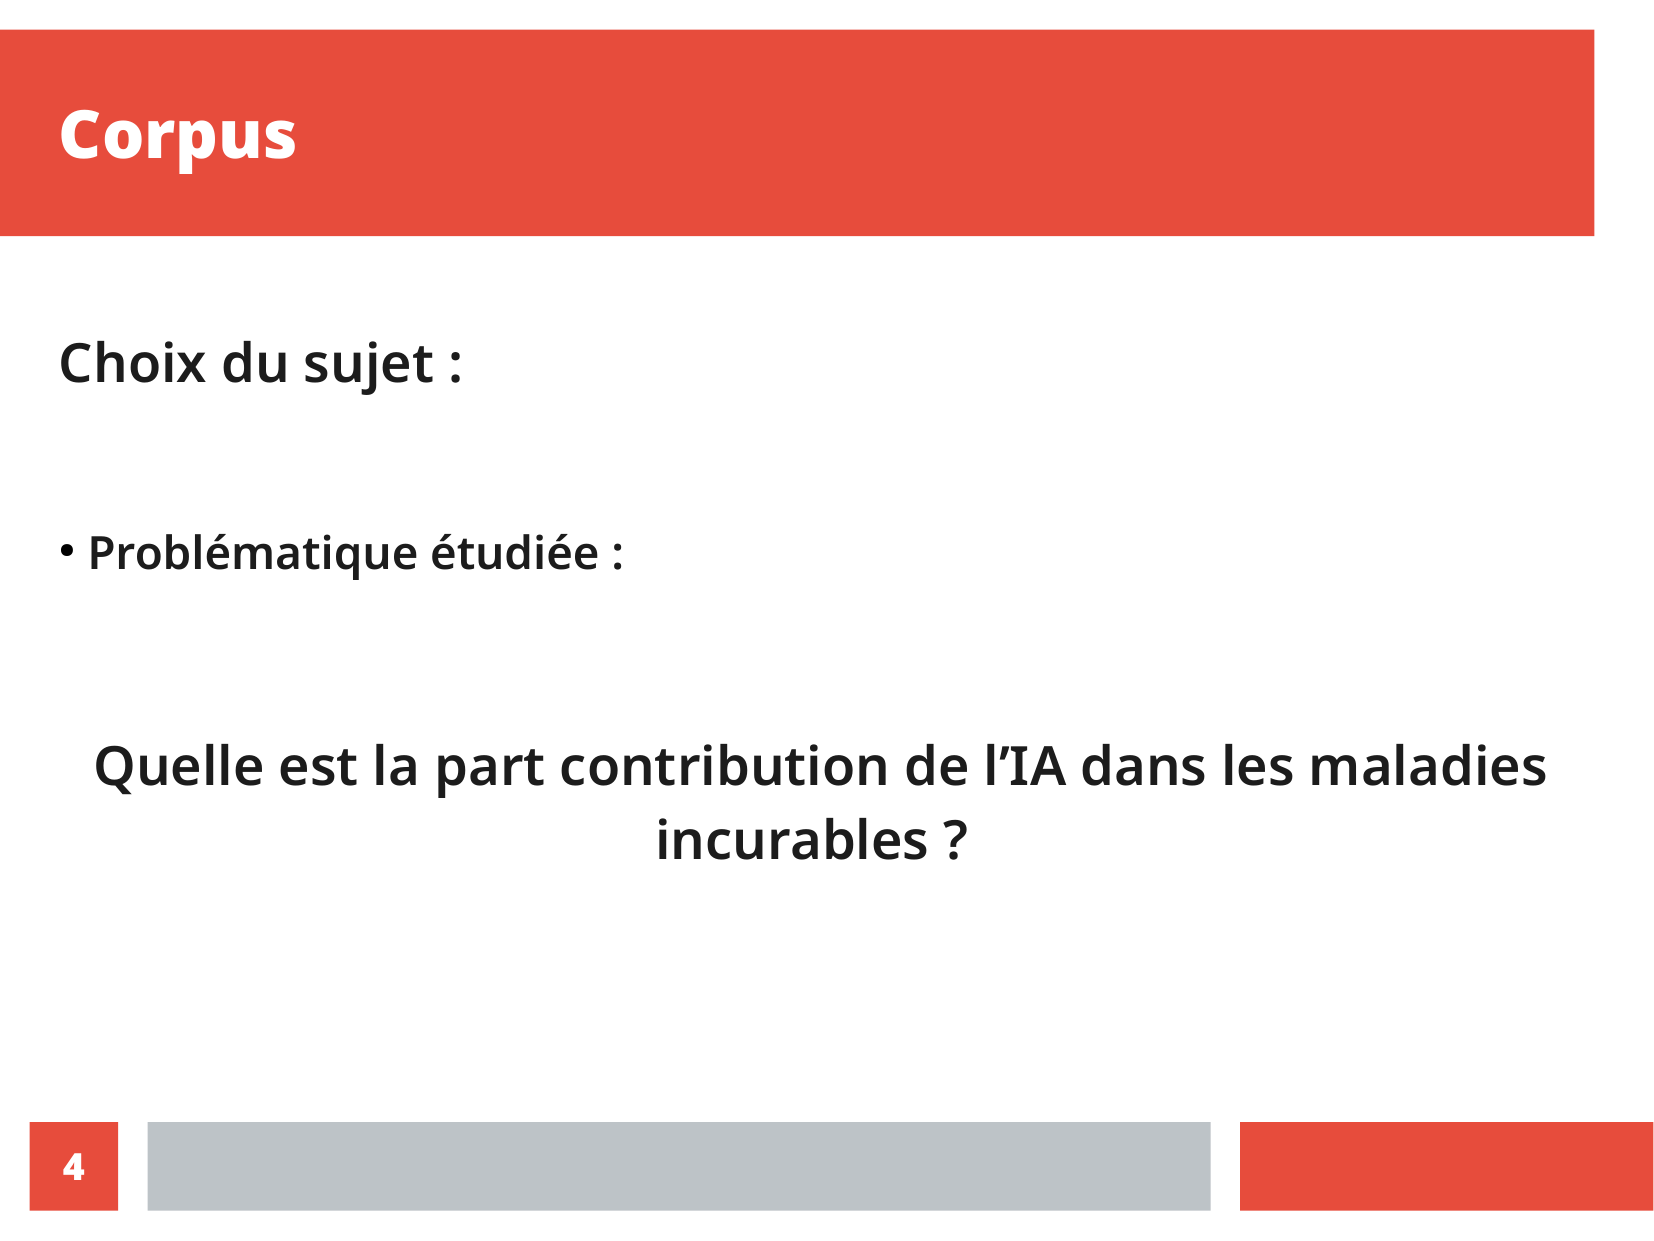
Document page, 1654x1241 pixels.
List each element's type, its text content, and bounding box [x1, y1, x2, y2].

title Corpus [59, 59, 1595, 207]
list Choix du sujet : Problématique étudiée : Quelle est la part contribution de l’IA dans les maladies incurables ? [59, 324, 1565, 1093]
